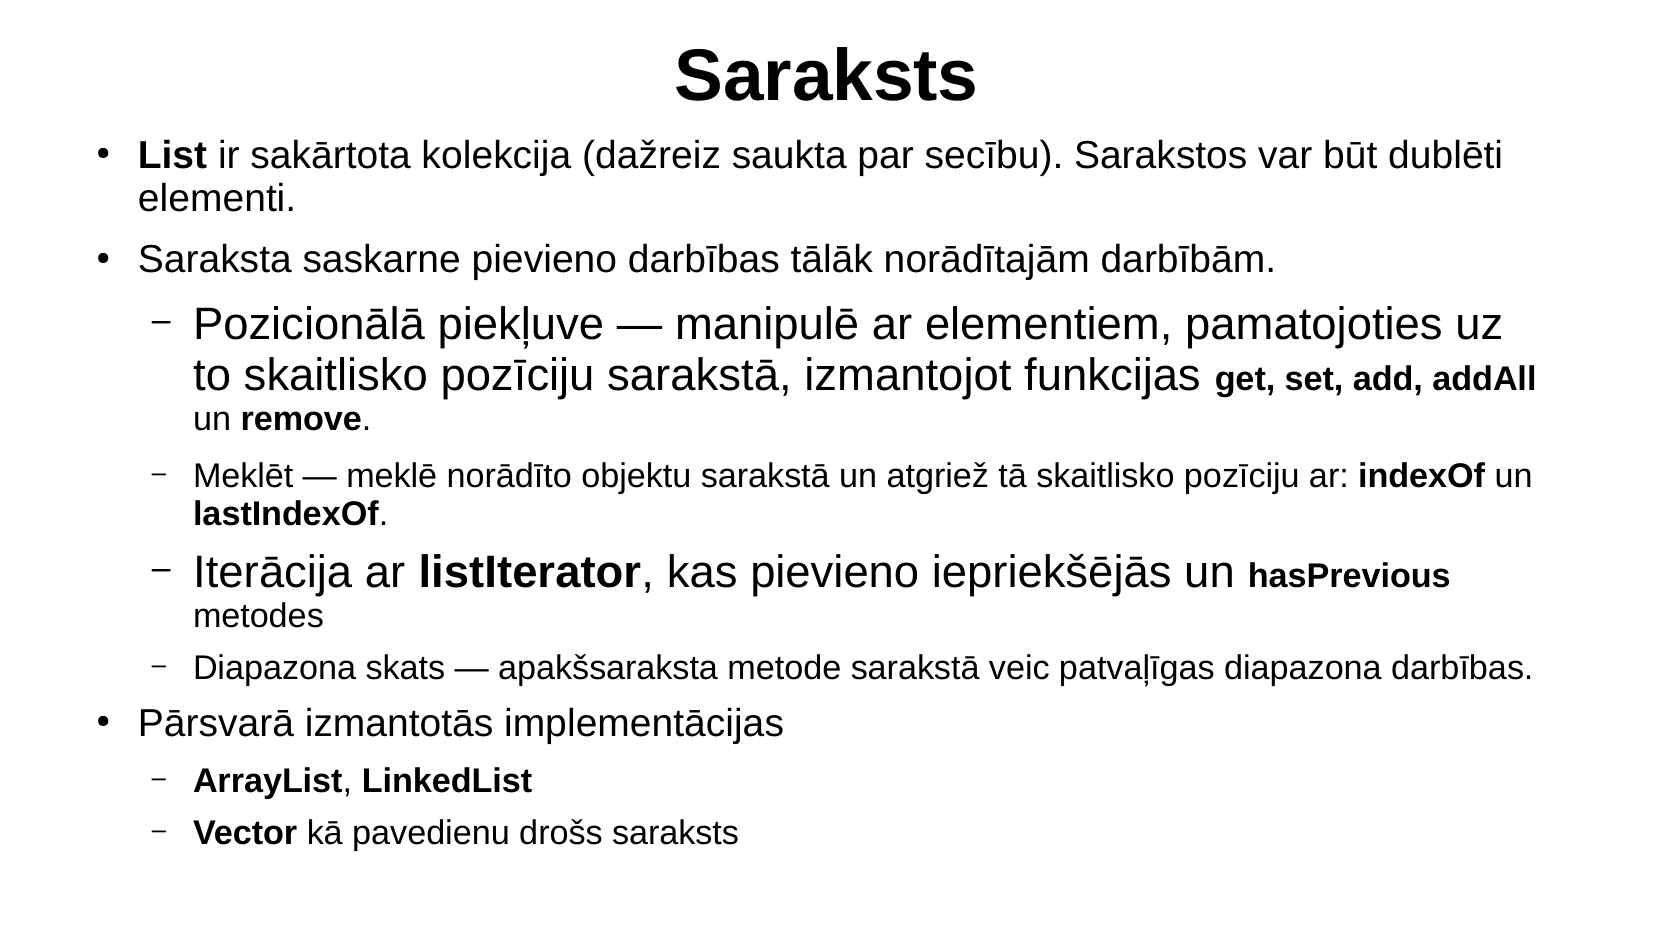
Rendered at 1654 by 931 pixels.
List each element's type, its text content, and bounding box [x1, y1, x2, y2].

title Saraksts [82, 26, 1571, 125]
list List ir sakārtota kolekcija (dažreiz saukta par secību). Sarakstos var būt dublēti elementi. Saraksta saskarne pievieno darbības tālāk norādītajām darbībām. Pozicionālā piekļuve — manipulē ar elementiem, pamatojoties uz to skaitlisko pozīciju sarakstā, izmantojot funkcijas get, set, add, addAll un remove. Meklēt — meklē norādīto objektu sarakstā un atgriež tā skaitlisko pozīciju ar: indexOf un lastIndexOf. Iterācija ar listIterator, kas pievieno iepriekšējās un hasPrevious metodes Diapazona skats — apakšsaraksta metode sarakstā veic patvaļīgas diapazona darbības. Pārsvarā izmantotās implementācijas ArrayList, LinkedList Vector kā pavedienu drošs saraksts [82, 132, 1538, 889]
